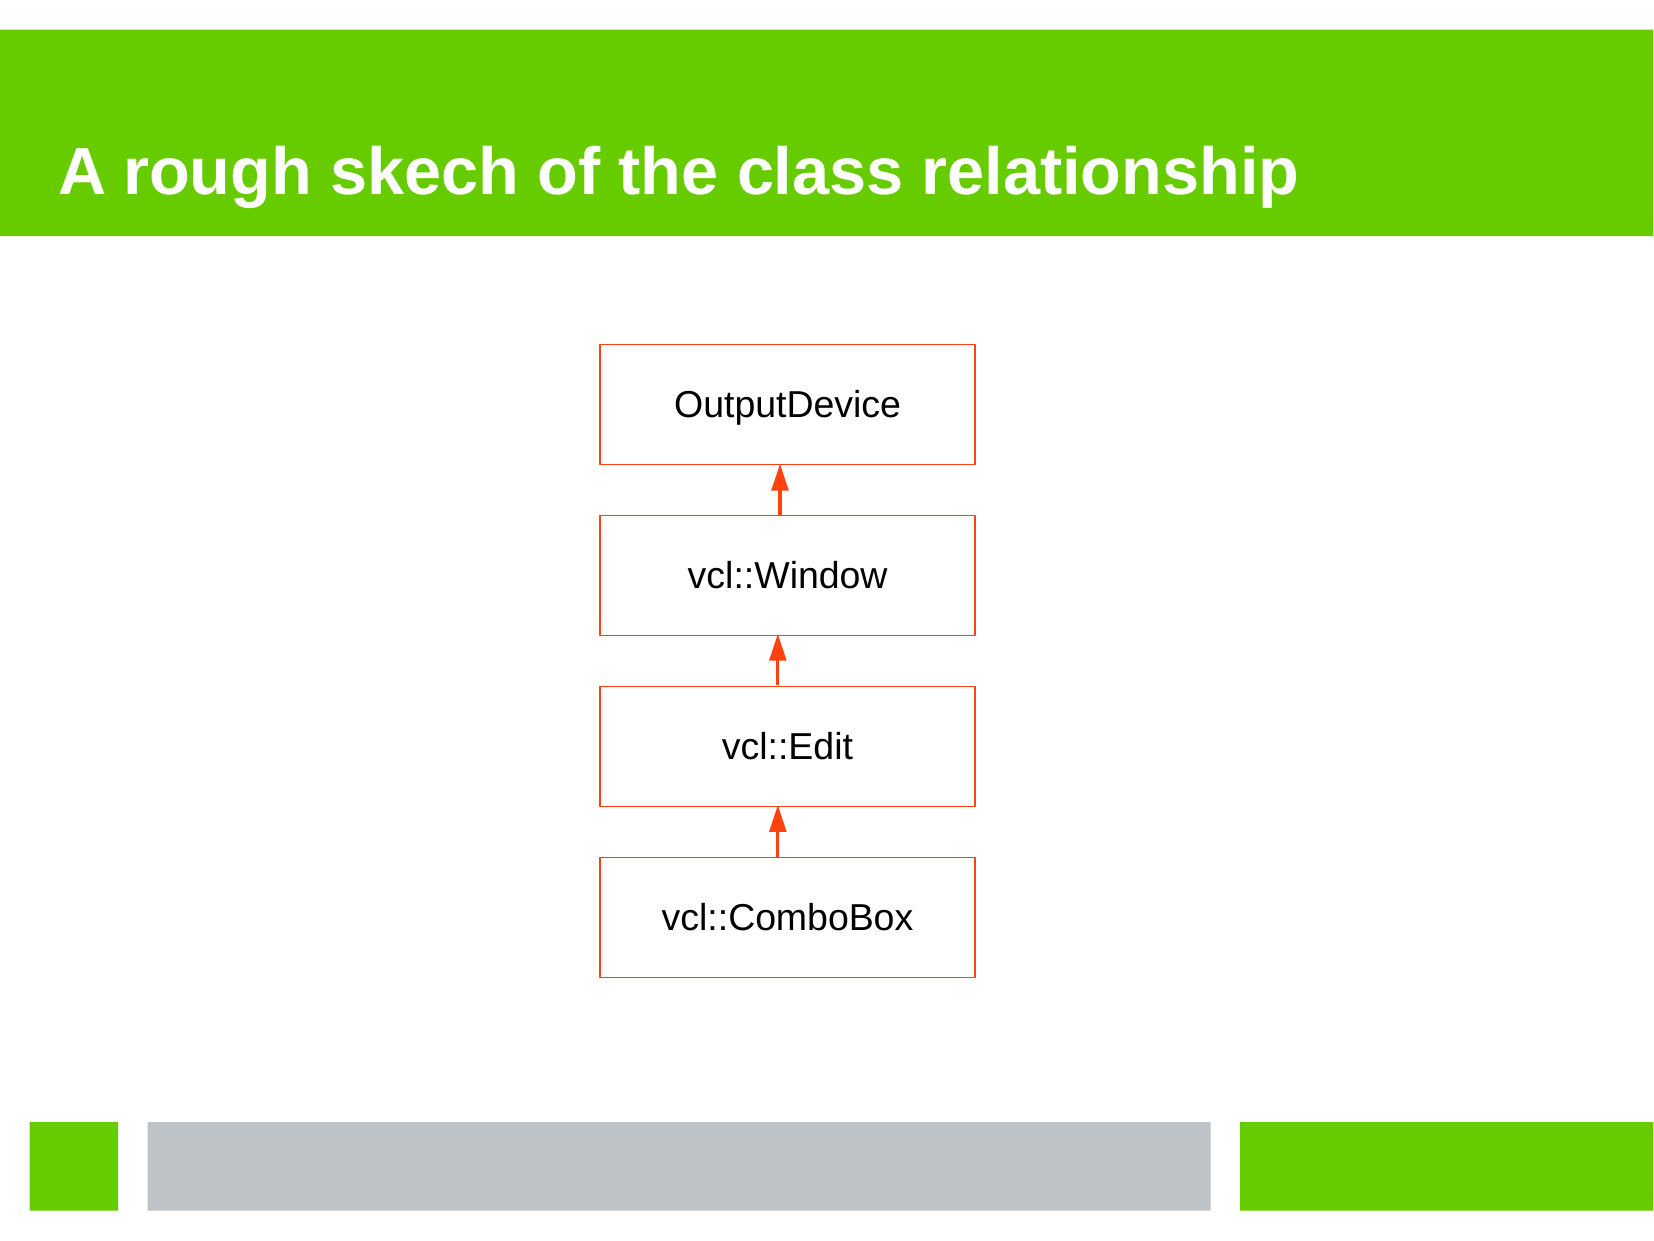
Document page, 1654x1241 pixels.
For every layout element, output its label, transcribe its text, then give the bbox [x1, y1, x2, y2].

text_box OutputDevice [600, 344, 976, 465]
title A rough skech of the class relationship [59, 59, 1595, 207]
text_box vcl::Window [600, 515, 976, 636]
text_box vcl::ComboBox [600, 857, 976, 978]
text_box vcl::Edit [600, 686, 976, 807]
